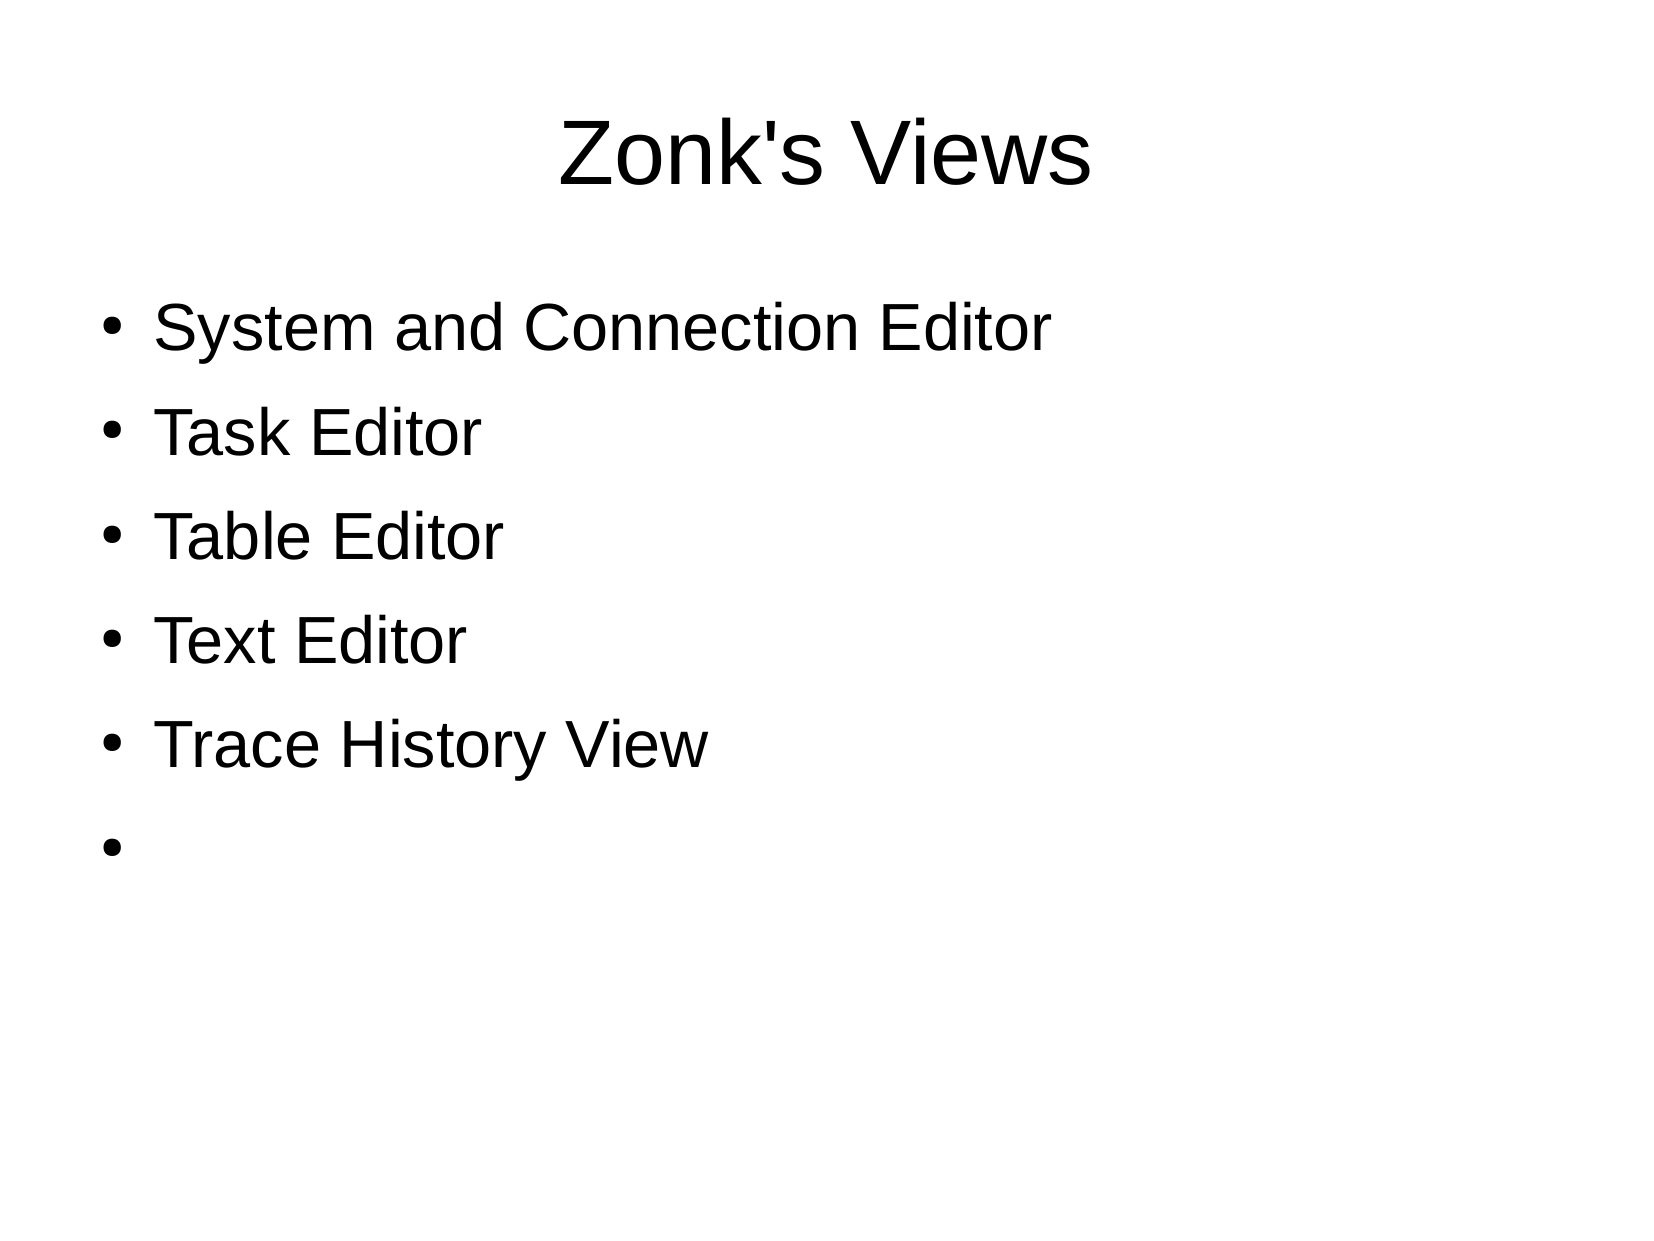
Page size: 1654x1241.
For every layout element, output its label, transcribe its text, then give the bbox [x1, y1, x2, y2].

title Zonk's Views [82, 49, 1571, 257]
list System and Connection Editor Task Editor Table Editor Text Editor Trace History View [82, 290, 1571, 1109]
